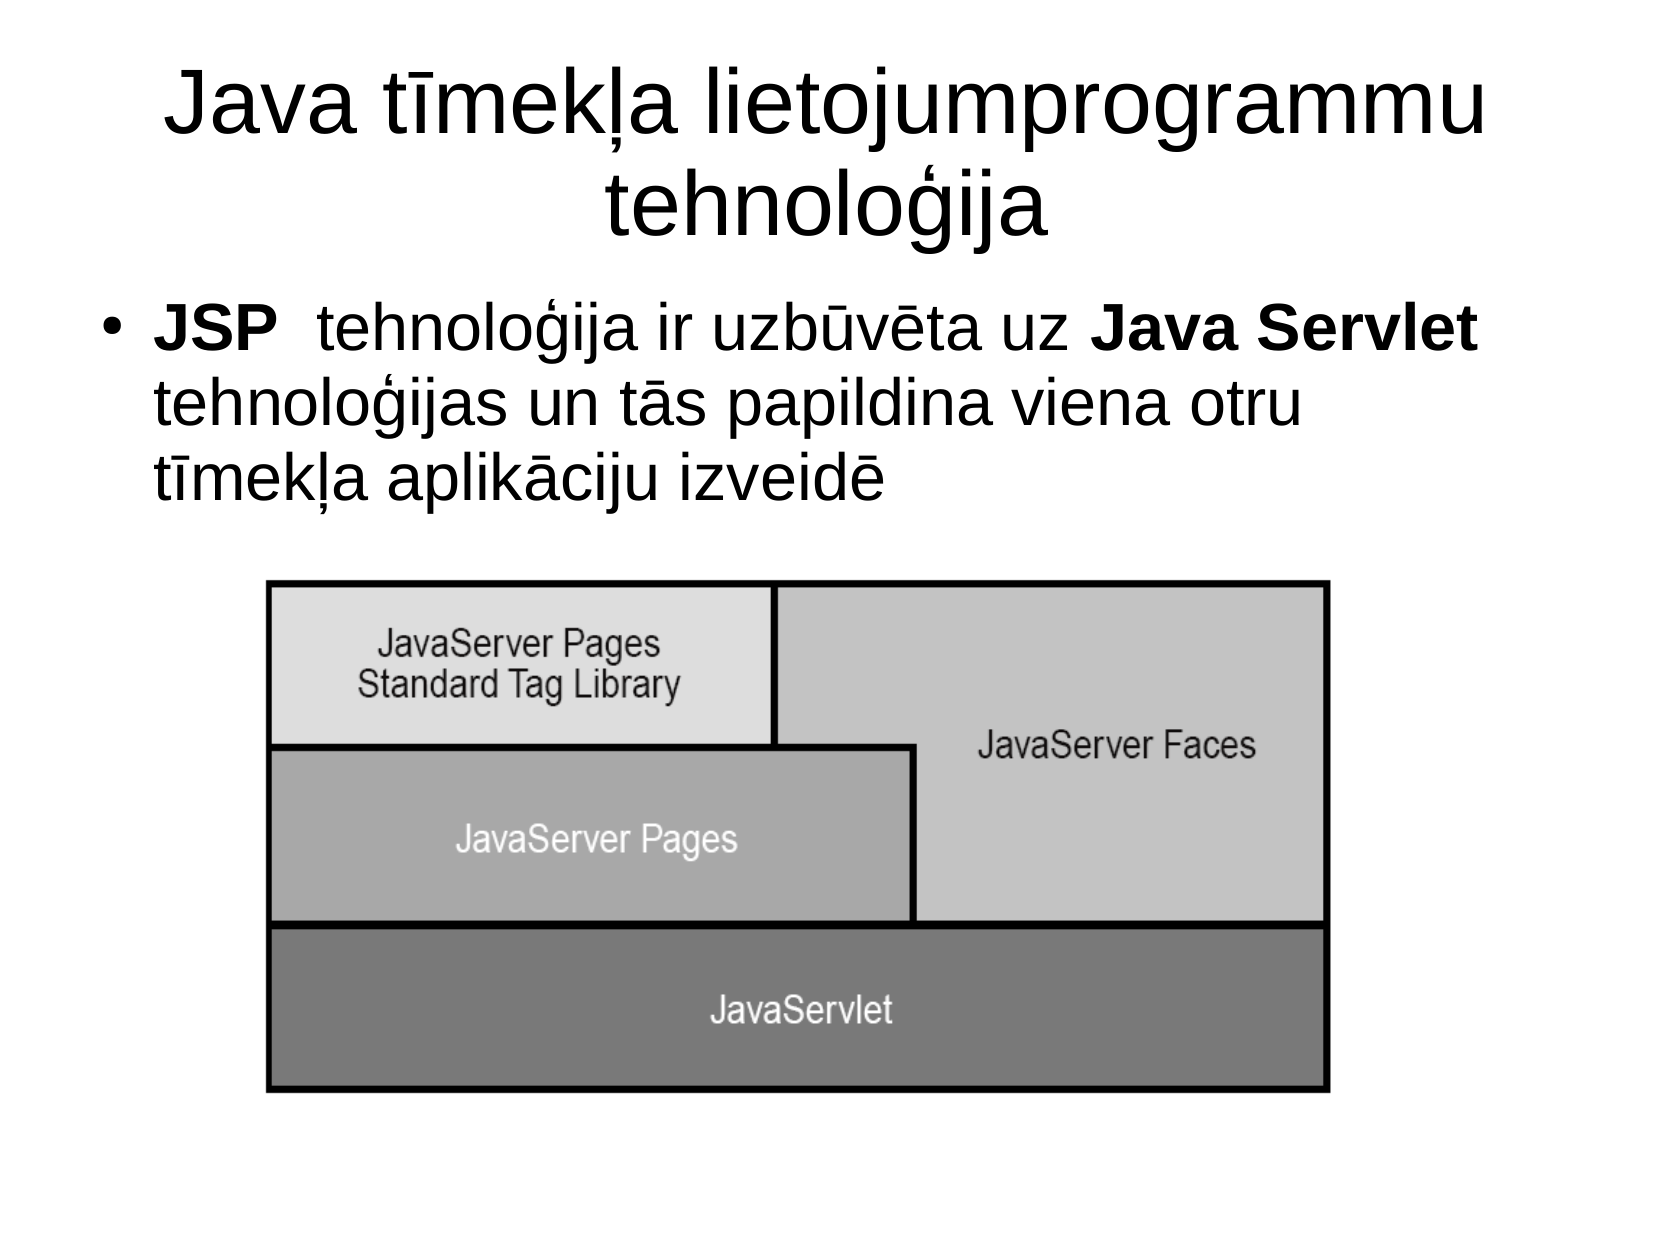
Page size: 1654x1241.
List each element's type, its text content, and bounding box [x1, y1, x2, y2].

list JSP tehnoloģija ir uzbūvēta uz Java Servlet tehnoloģijas un tās papildina viena otru tīmekļa aplikāciju izveidē [82, 290, 1538, 1010]
picture [259, 576, 1335, 1099]
title Java tīmekļa lietojumprogrammu tehnoloģija [82, 49, 1571, 257]
